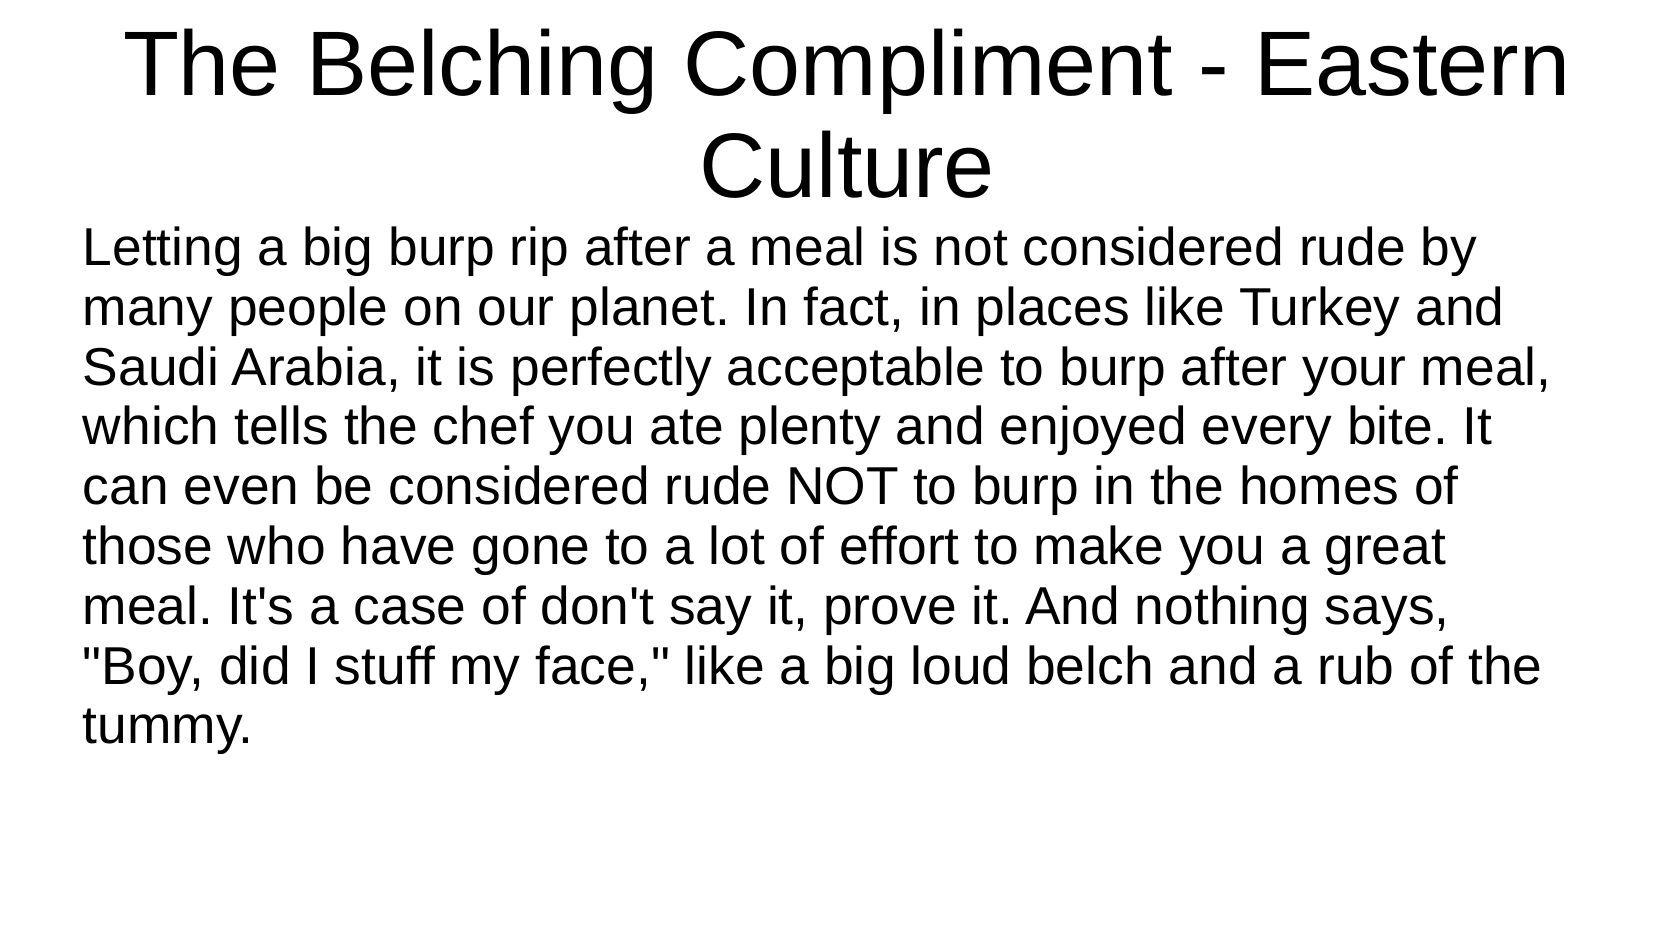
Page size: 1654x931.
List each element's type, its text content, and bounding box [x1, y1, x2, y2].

list Letting a big burp rip after a meal is not considered rude by many people on our planet. In fact, in places like Turkey and Saudi Arabia, it is perfectly acceptable to burp after your meal, which tells the chef you ate plenty and enjoyed every bite. It can even be considered rude NOT to burp in the homes of those who have gone to a lot of effort to make you a great meal. It's a case of don't say it, prove it. And nothing says, "Boy, did I stuff my face," like a big loud belch and a rub of the tummy. [82, 217, 1571, 757]
title The Belching Compliment - Eastern Culture [0, 12, 1654, 218]
